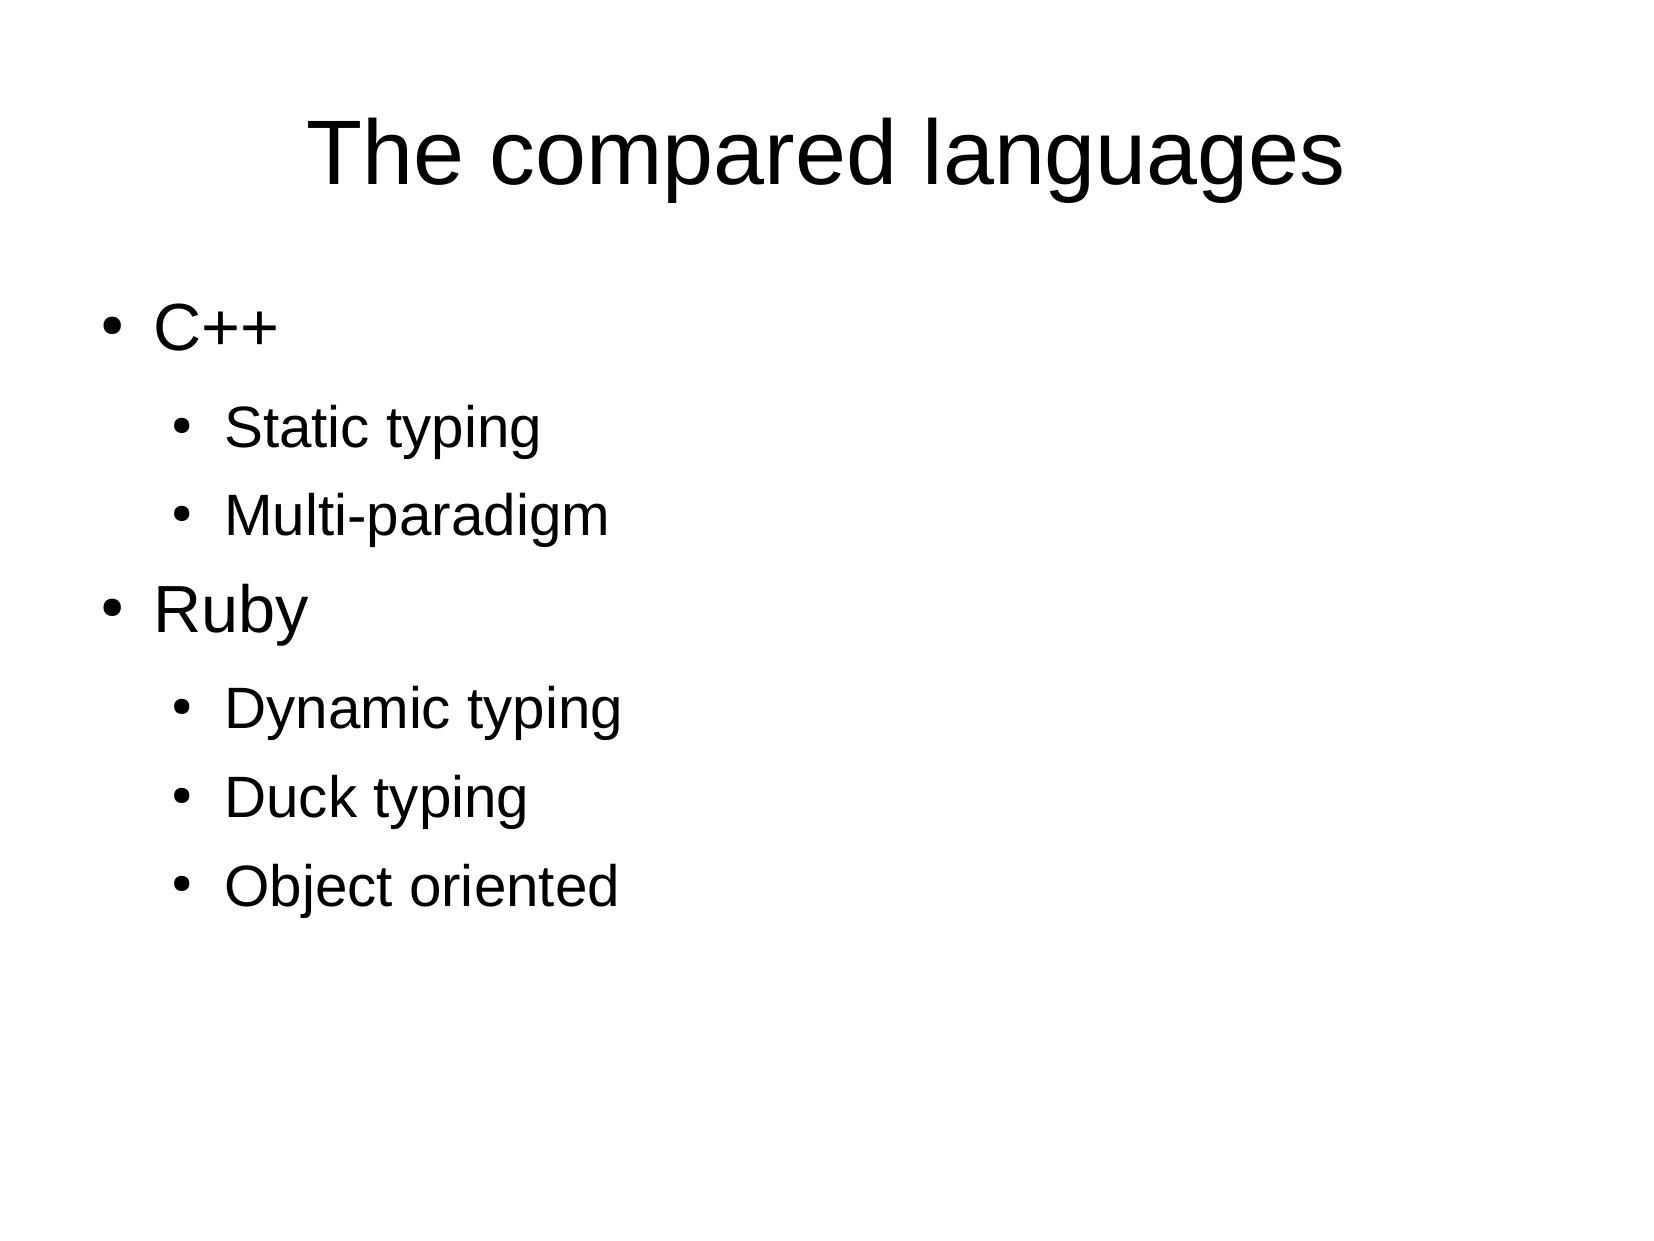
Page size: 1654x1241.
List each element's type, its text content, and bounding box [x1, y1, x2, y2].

list C++ Static typing Multi-paradigm Ruby Dynamic typing Duck typing Object oriented [82, 290, 1571, 1109]
title The compared languages [82, 49, 1571, 257]
